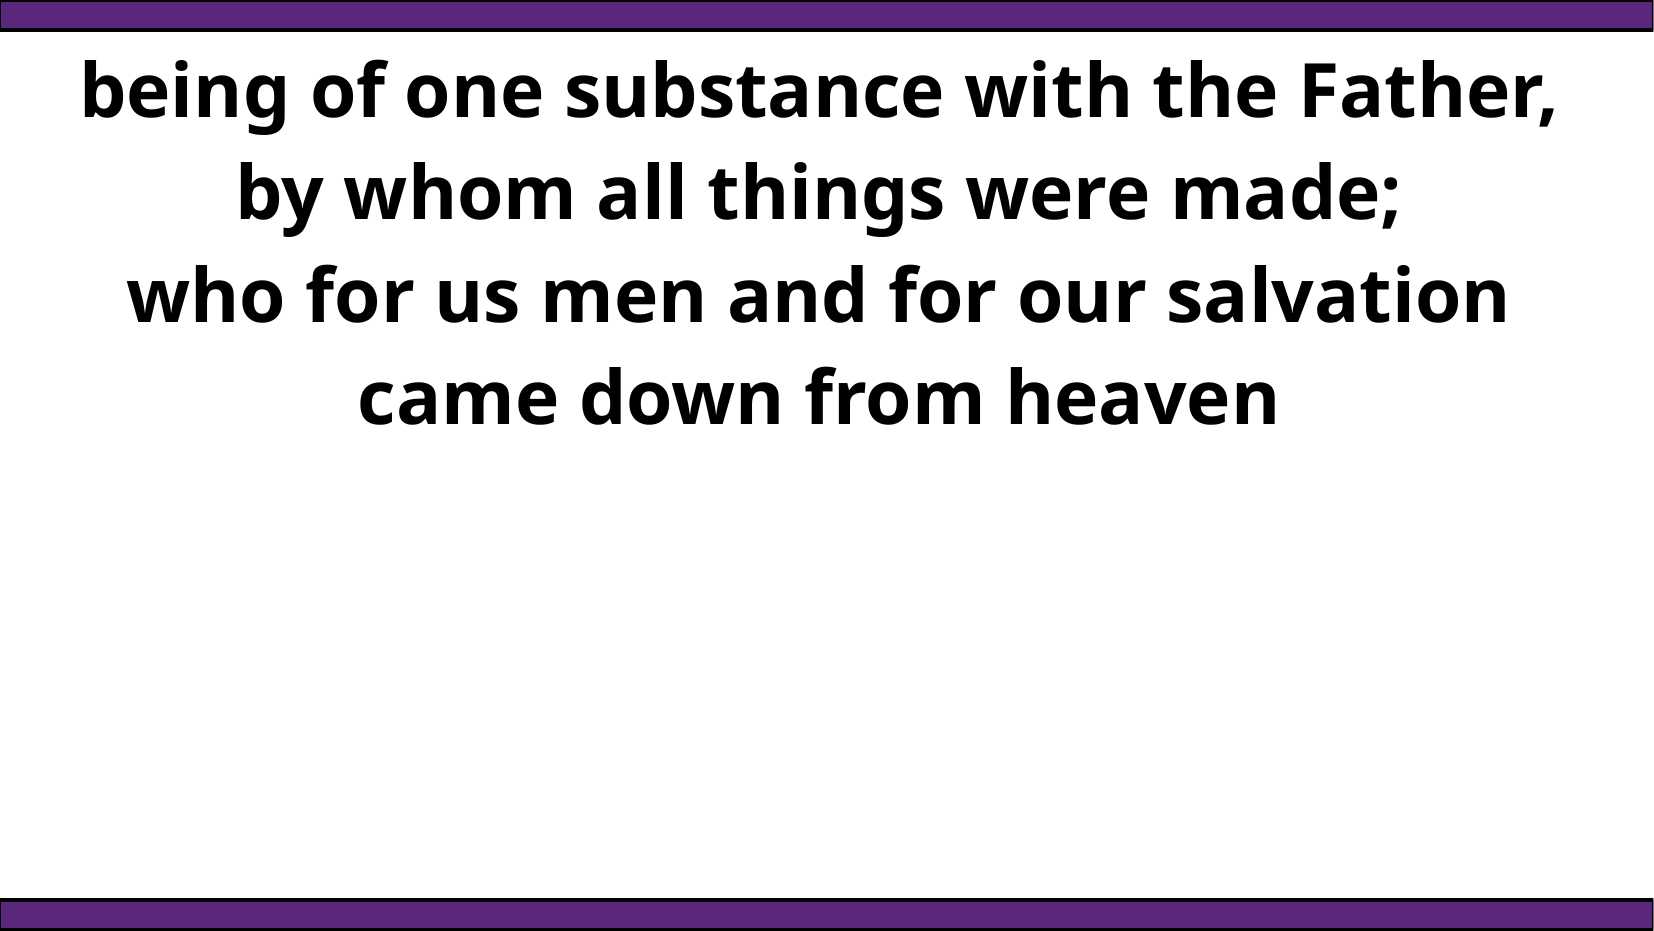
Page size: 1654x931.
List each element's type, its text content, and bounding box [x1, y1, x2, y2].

text_box being of one substance with the Father, by whom all things were made; who for us men and for our salvation came down from heaven [60, 30, 1579, 445]
text_box [0, 0, 1654, 31]
text_box [0, 900, 1654, 931]
